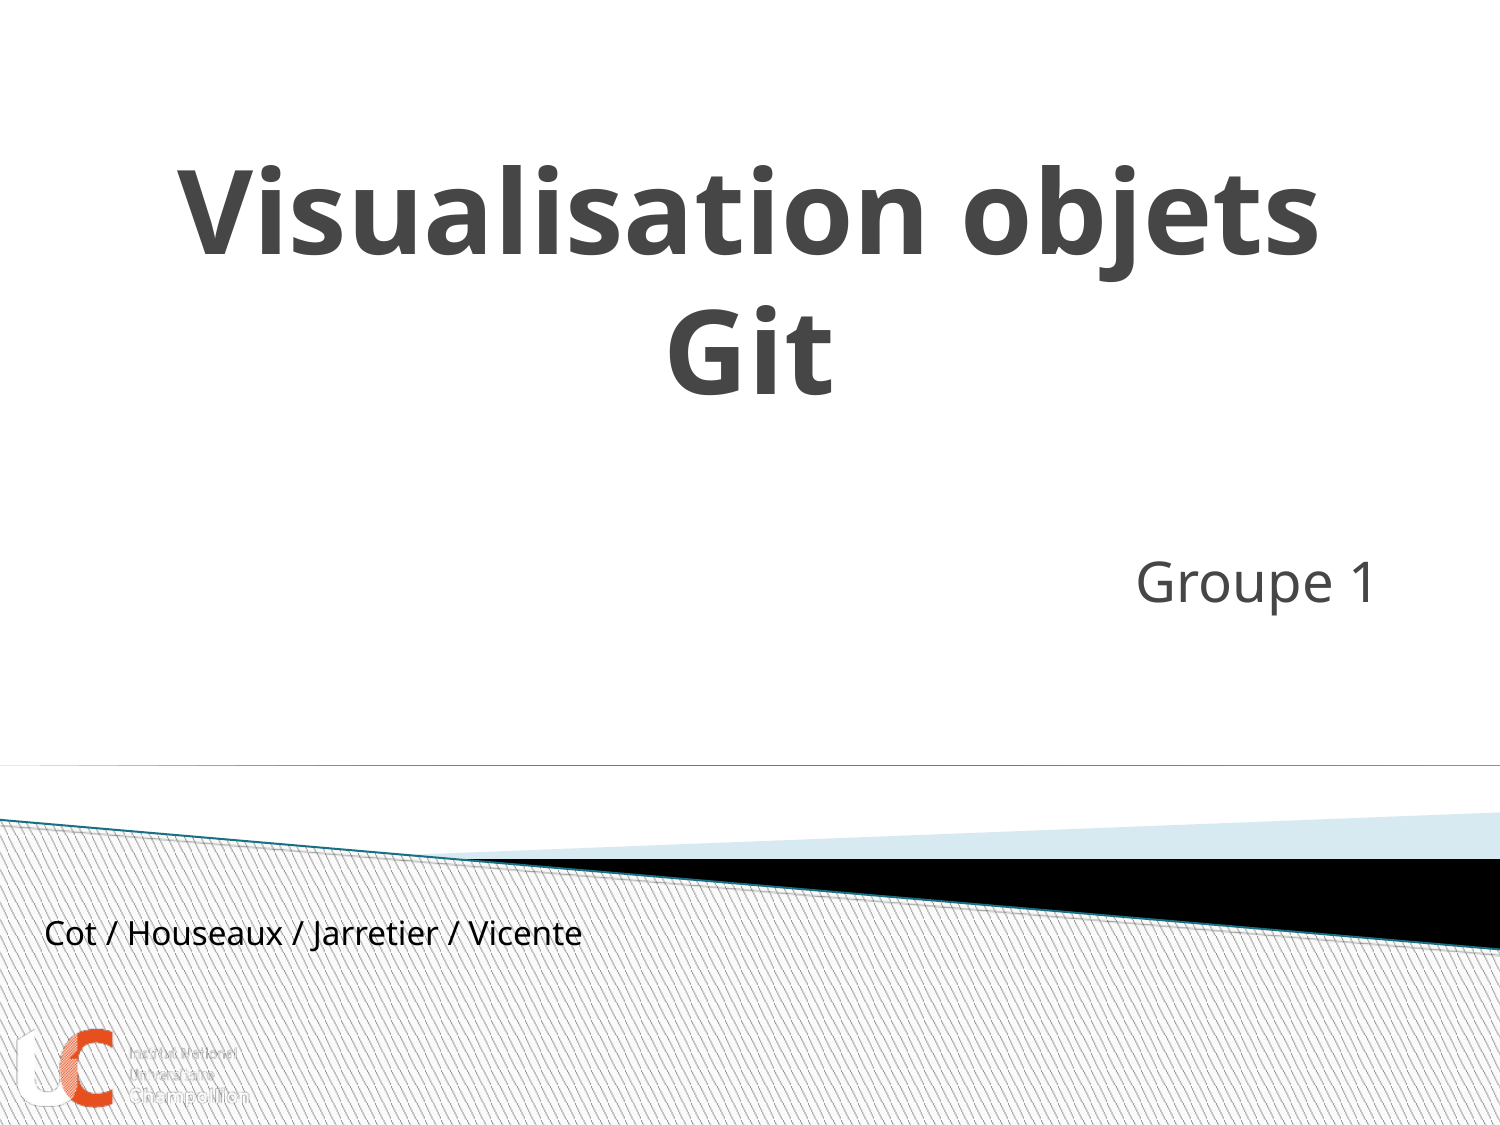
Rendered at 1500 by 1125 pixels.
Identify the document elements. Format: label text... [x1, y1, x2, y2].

subtitle Groupe 1 [123, 538, 1399, 811]
text_box Cot / Houseaux / Jarretier / Vicente [29, 905, 703, 960]
title Visualisation objets Git [112, 125, 1388, 426]
picture [0, 821, 1500, 1125]
